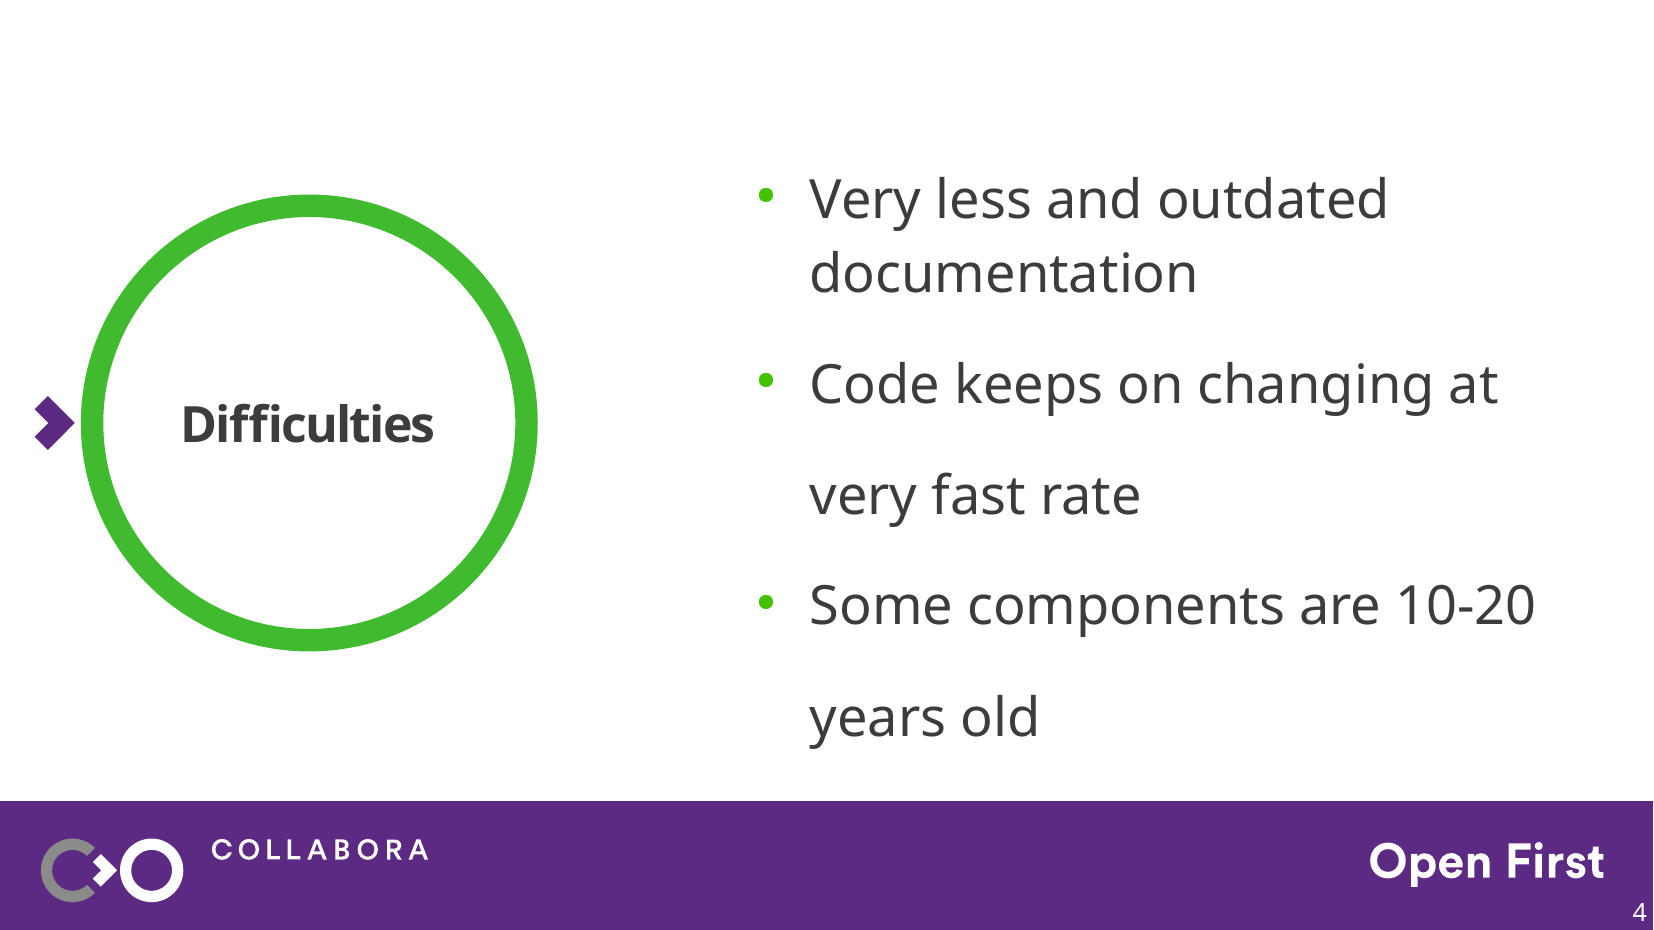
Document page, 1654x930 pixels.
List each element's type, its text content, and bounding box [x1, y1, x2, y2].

title Difficulties [78, 194, 538, 652]
list Very less and outdated documentation Code keeps on changing at very fast rate Some components are 10-20 years old [738, 160, 1614, 804]
